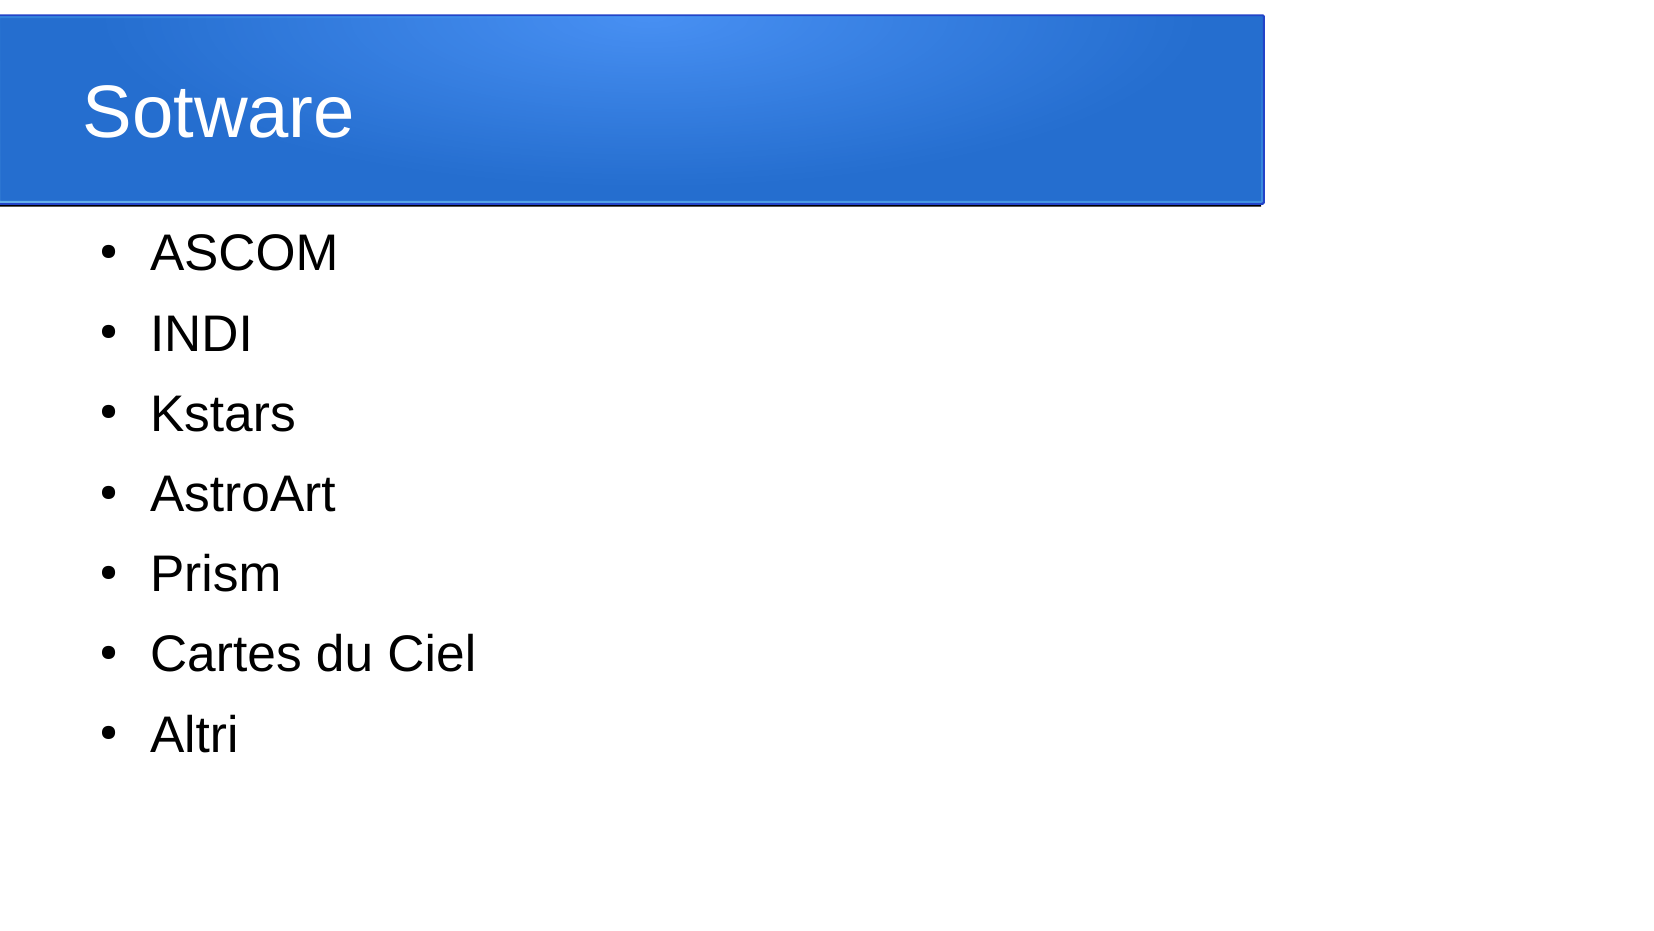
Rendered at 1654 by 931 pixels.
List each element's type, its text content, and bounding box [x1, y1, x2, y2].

list ASCOM INDI Kstars AstroArt Prism Cartes du Ciel Altri [82, 224, 1571, 764]
title Sotware [82, 35, 1235, 189]
